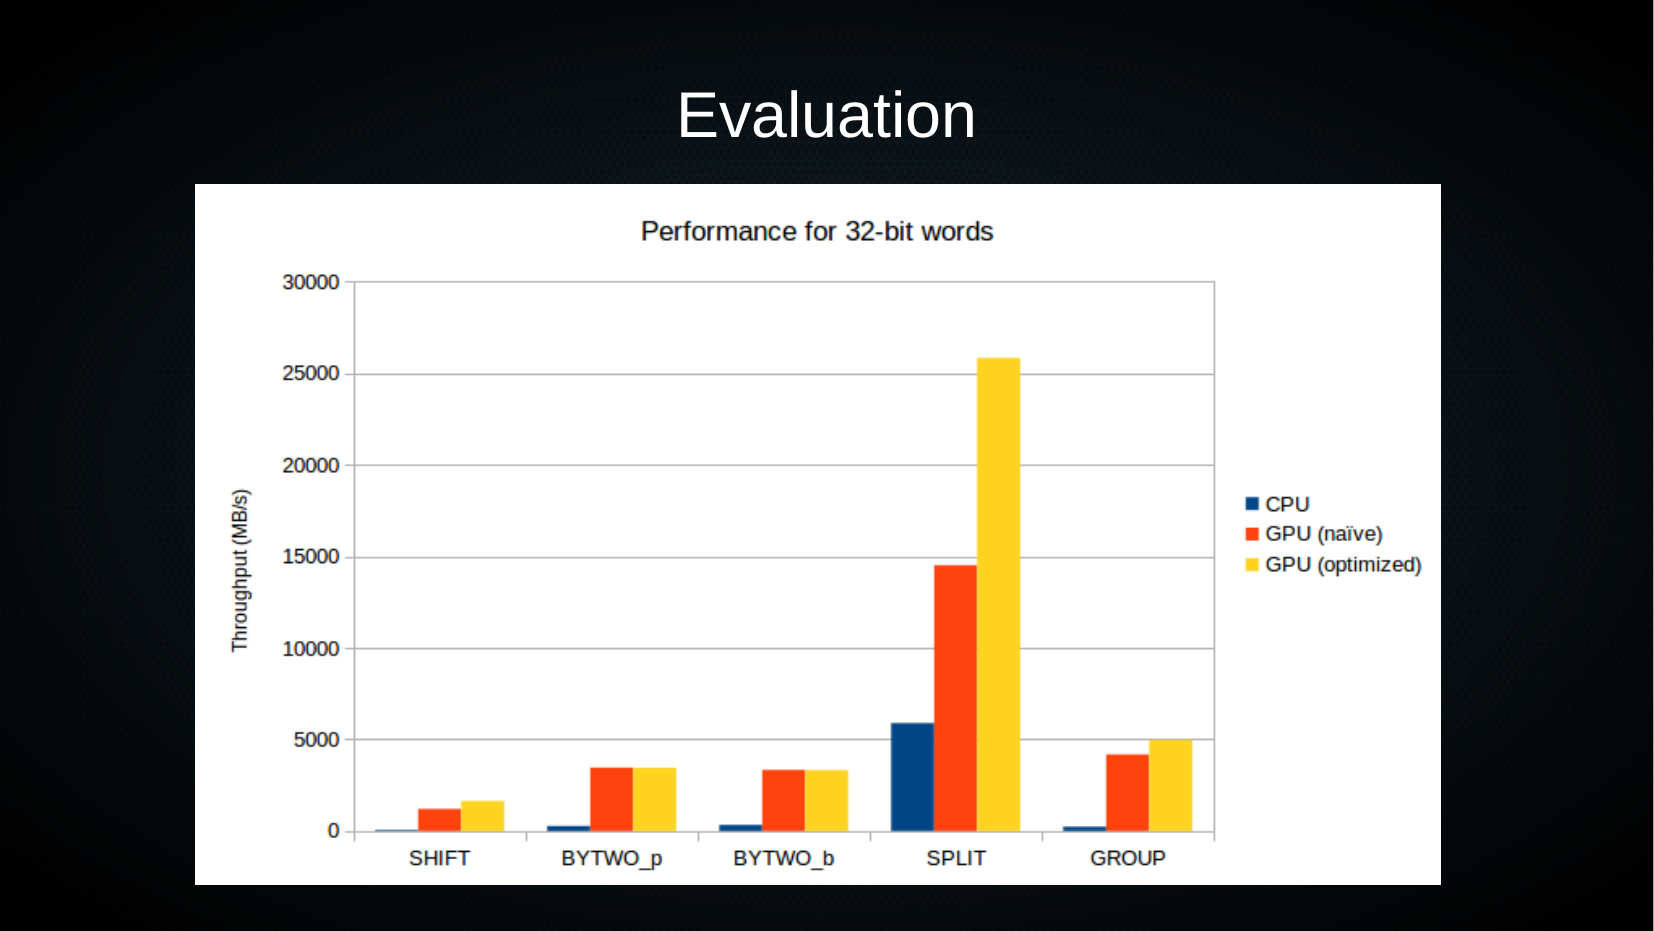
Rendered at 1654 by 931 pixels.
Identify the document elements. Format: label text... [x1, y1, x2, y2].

title Evaluation [82, 37, 1571, 193]
picture [0, 0, 1654, 931]
